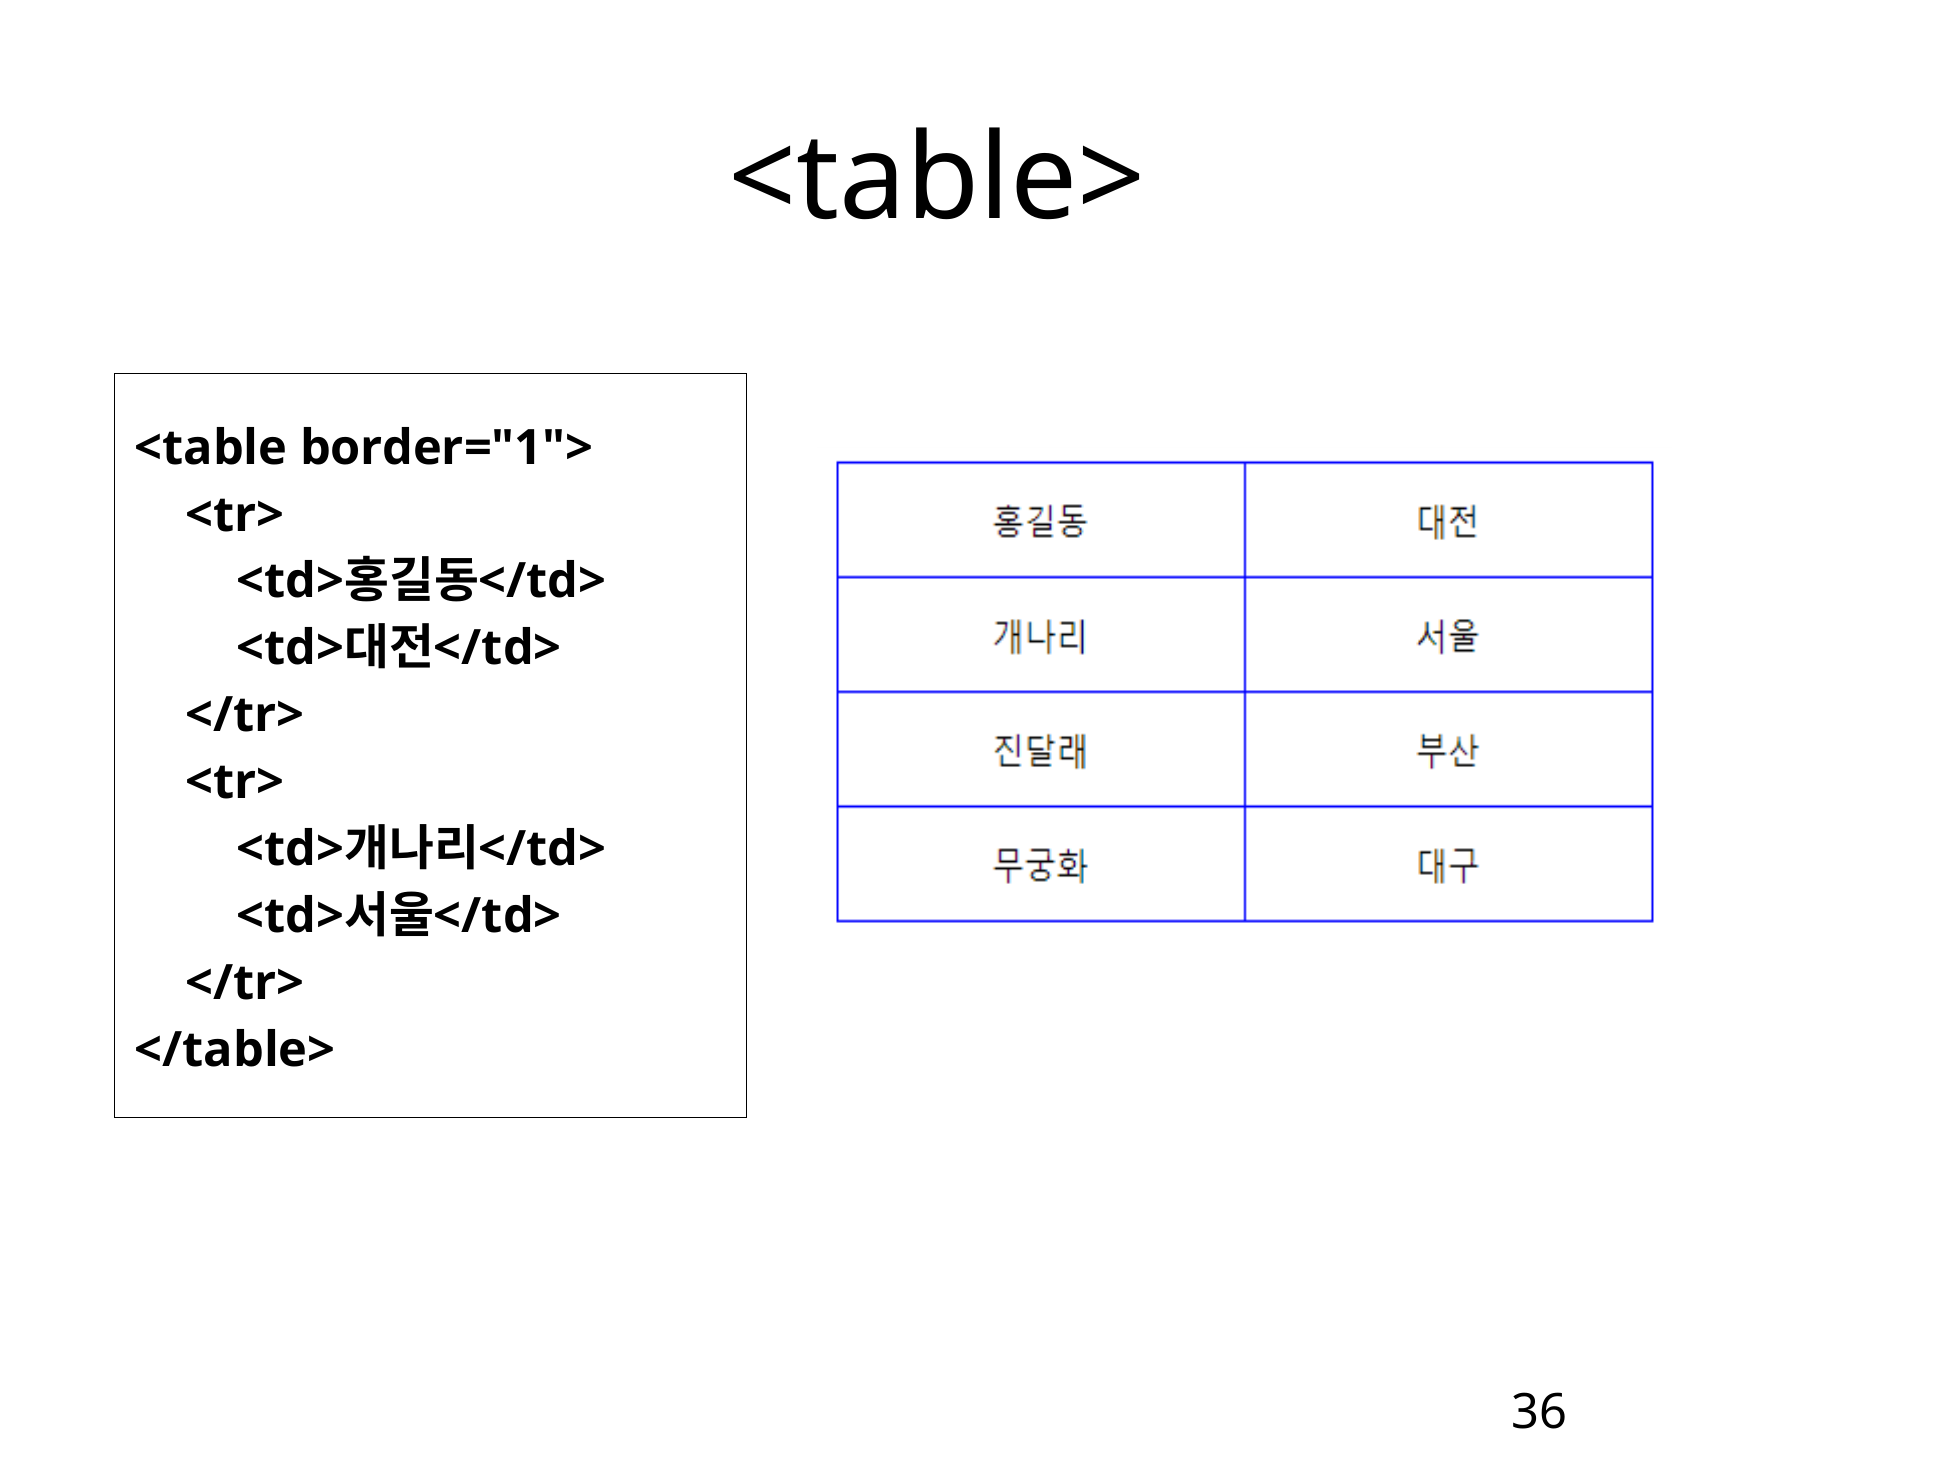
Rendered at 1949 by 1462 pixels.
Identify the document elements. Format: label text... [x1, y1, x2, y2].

title <table> [156, 92, 1749, 255]
slide_number <숫자> [1496, 1372, 1899, 1462]
picture [817, 446, 1672, 939]
text_box <table border="1"> <tr> <td>홍길동</td> <td>대전</td> </tr> <tr> <td>개나리</td> <td>서울</td> </tr> </table> [114, 373, 747, 1118]
